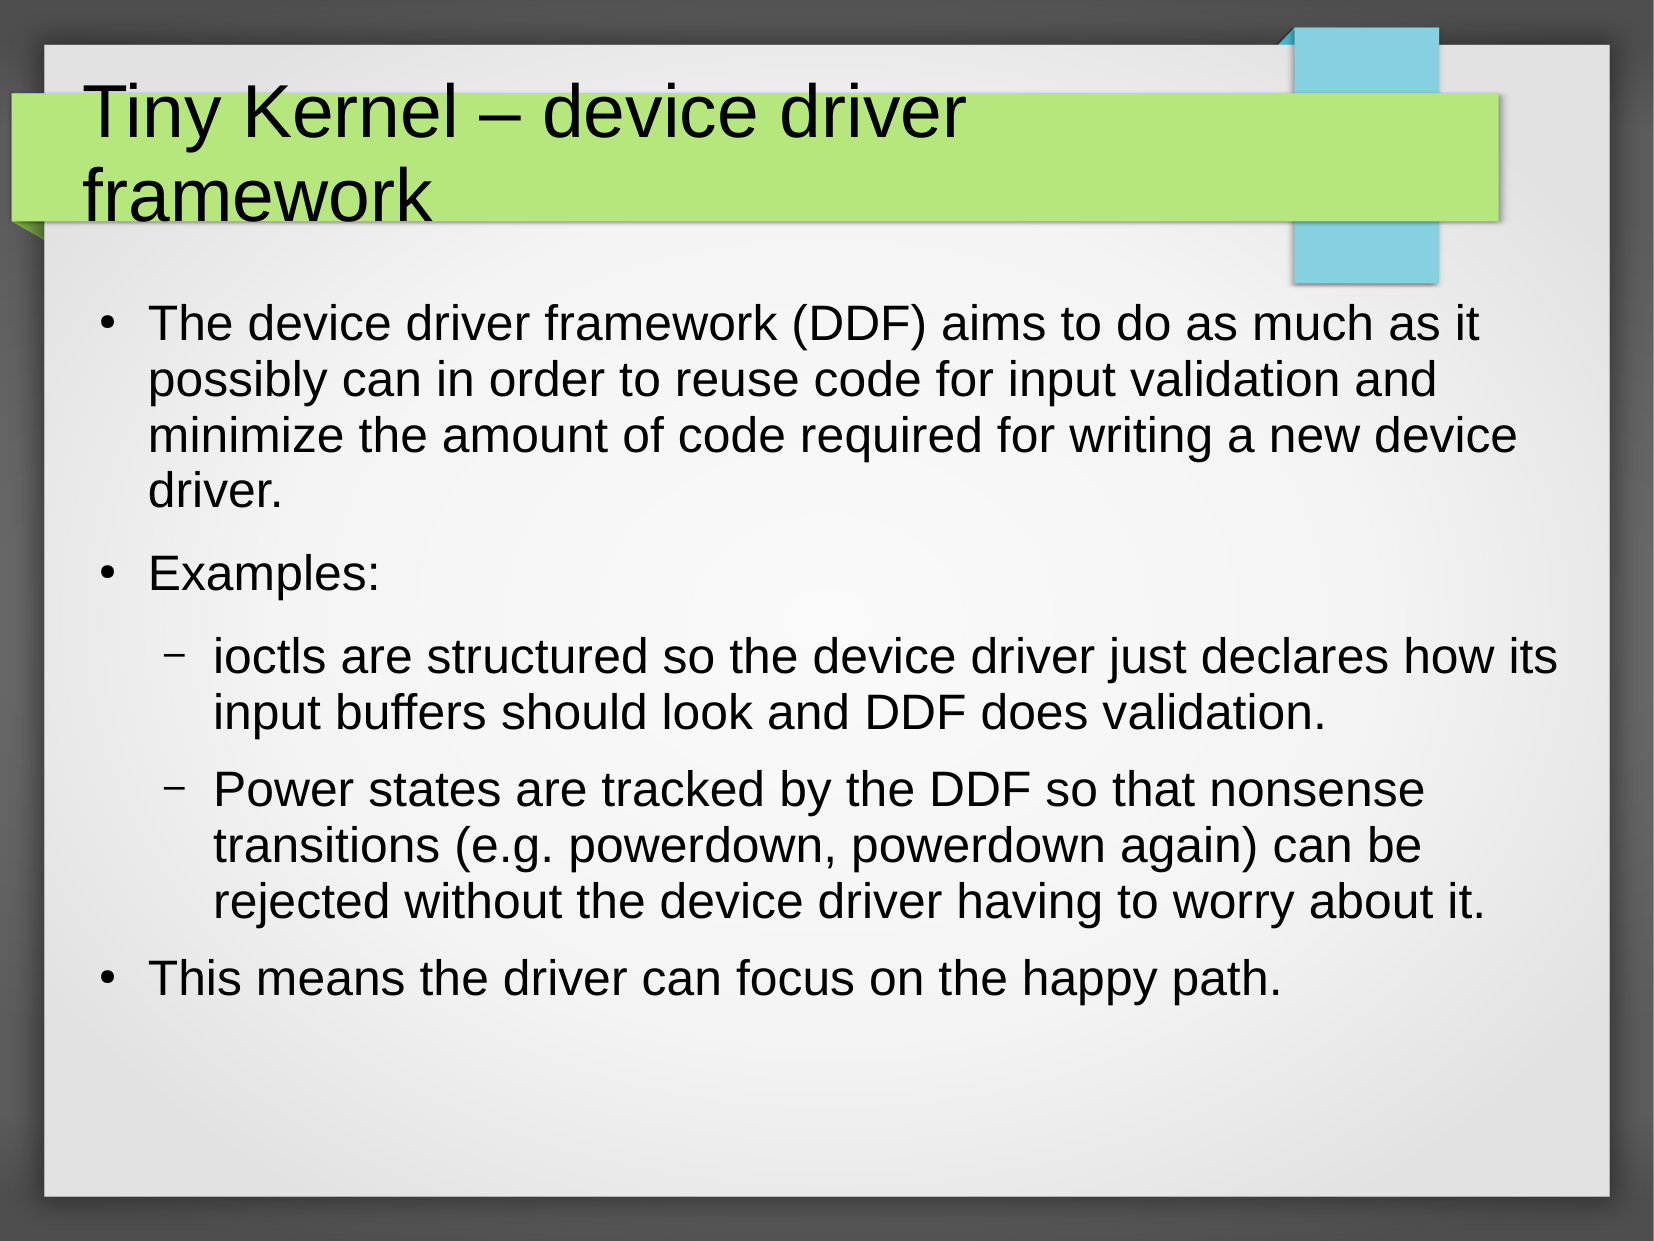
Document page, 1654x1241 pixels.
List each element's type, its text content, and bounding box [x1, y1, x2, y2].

title Tiny Kernel – device driver framework [82, 69, 1264, 238]
list The device driver framework (DDF) aims to do as much as it possibly can in order to reuse code for input validation and minimize the amount of code required for writing a new device driver. Examples: ioctls are structured so the device driver just declares how its input buffers should look and DDF does validation. Power states are tracked by the DDF so that nonsense transitions (e.g. powerdown, powerdown again) can be rejected without the device driver having to worry about it. This means the driver can focus on the happy path. [82, 295, 1571, 1015]
picture [0, 0, 1654, 1241]
